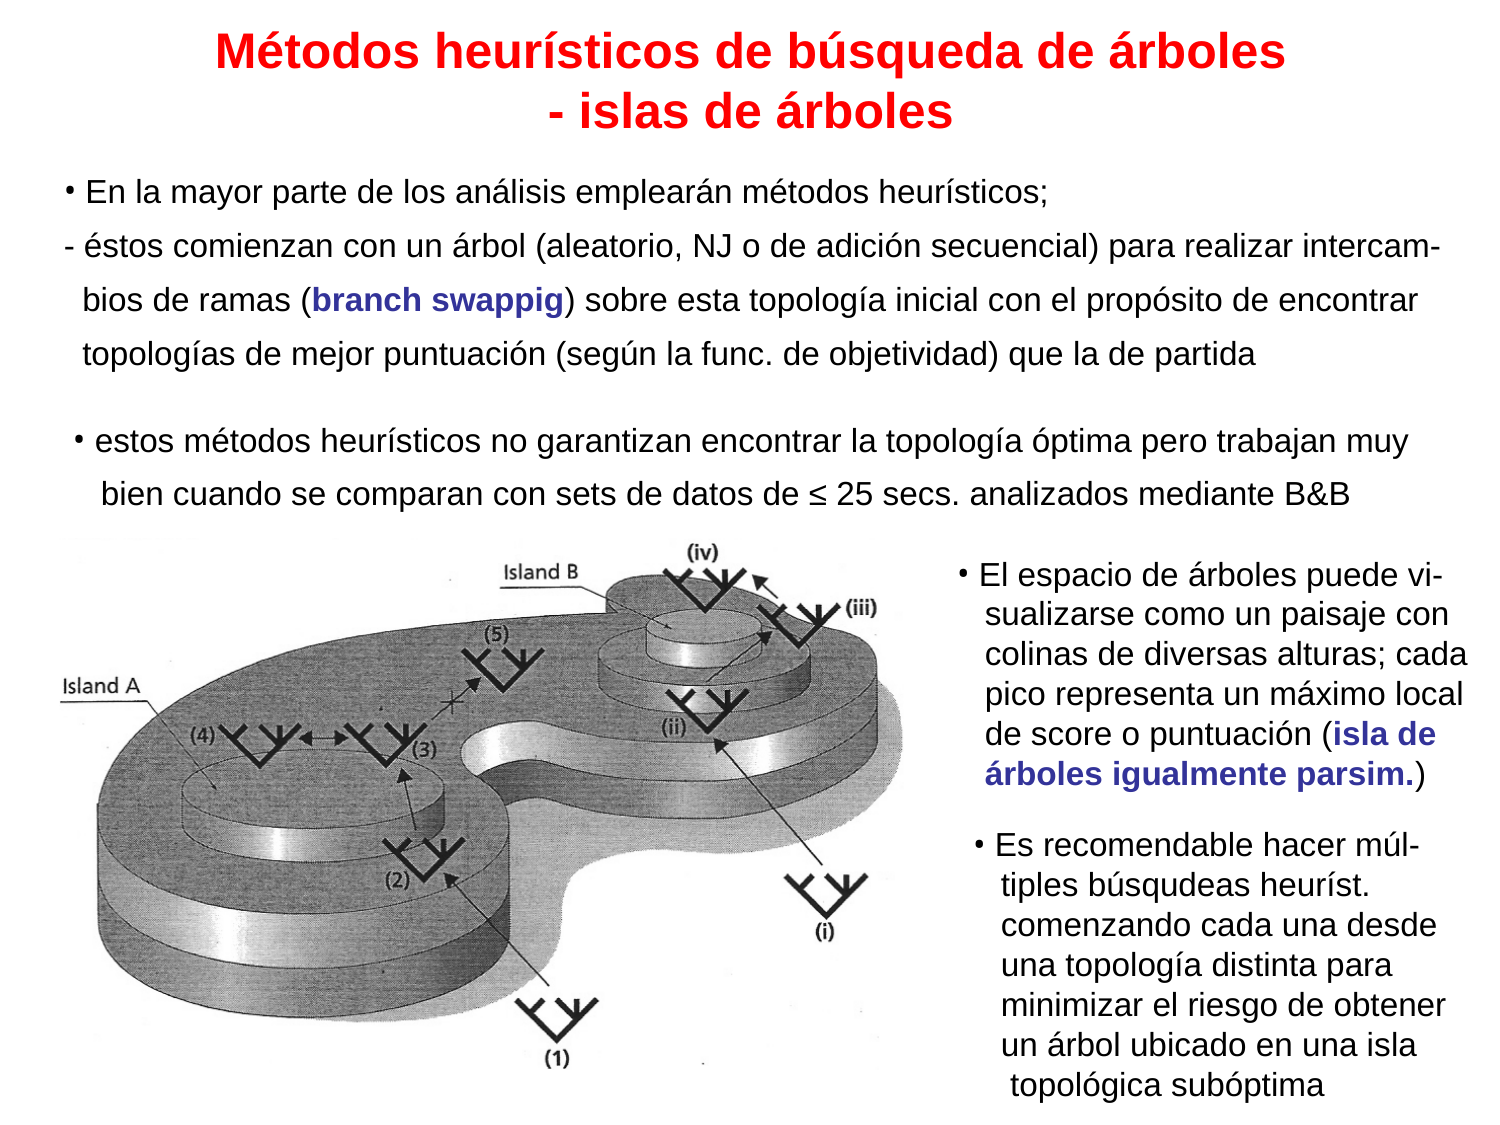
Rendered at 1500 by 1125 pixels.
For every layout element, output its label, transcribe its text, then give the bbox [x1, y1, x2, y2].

picture [59, 538, 904, 1070]
text_box En la mayor parte de los análisis emplearán métodos heurísticos; - éstos comienzan con un árbol (aleatorio, NJ o de adición secuencial) para realizar intercam- bios de ramas (branch swappig) sobre esta topología inicial con el propósito de encontrar topologías de mejor puntuación (según la func. de objetividad) que la de partida [49, 148, 1459, 380]
text_box Es recomendable hacer múl- tiples búsqudeas heuríst. comenzando cada una desde una topología distinta para minimizar el riesgo de obtener un árbol ubicado en una isla topológica subóptima [958, 815, 1463, 1111]
text_box El espacio de árboles puede vi- sualizarse como un paisaje con colinas de diversas alturas; cada pico representa un máximo local de score o puntuación (isla de árboles igualmente parsim.) [942, 545, 1484, 801]
text_box estos métodos heurísticos no garantizan encontrar la topología óptima pero trabajan muy bien cuando se comparan con sets de datos de ≤ 25 secs. analizados mediante B&B [58, 397, 1426, 521]
text_box Métodos heurísticos de búsqueda de árboles - islas de árboles [199, 11, 1302, 147]
